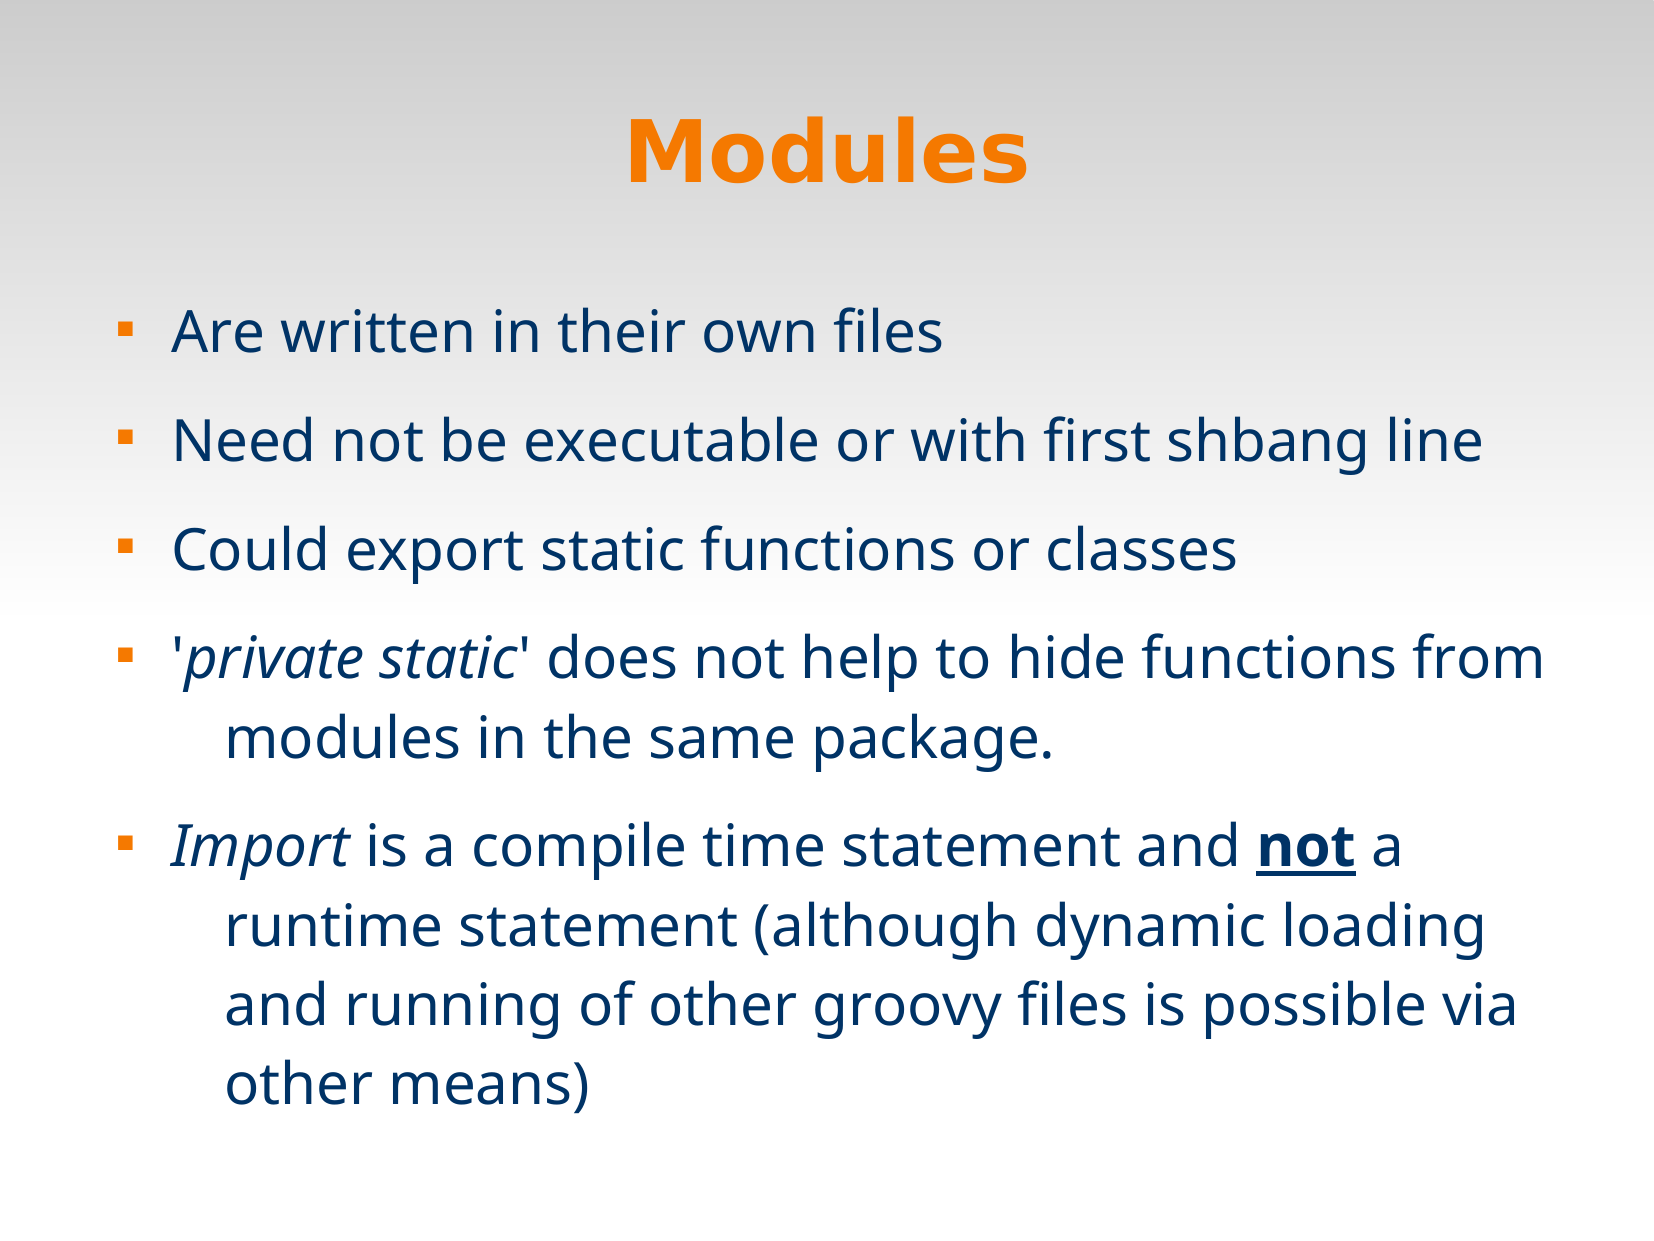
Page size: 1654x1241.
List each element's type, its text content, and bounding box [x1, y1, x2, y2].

title Modules [82, 49, 1571, 257]
list Are written in their own files Need not be executable or with first shbang line Could export static functions or classes 'private static' does not help to hide functions from modules in the same package. Import is a compile time statement and not a runtime statement (although dynamic loading and running of other groovy files is possible via other means) [82, 290, 1571, 1109]
